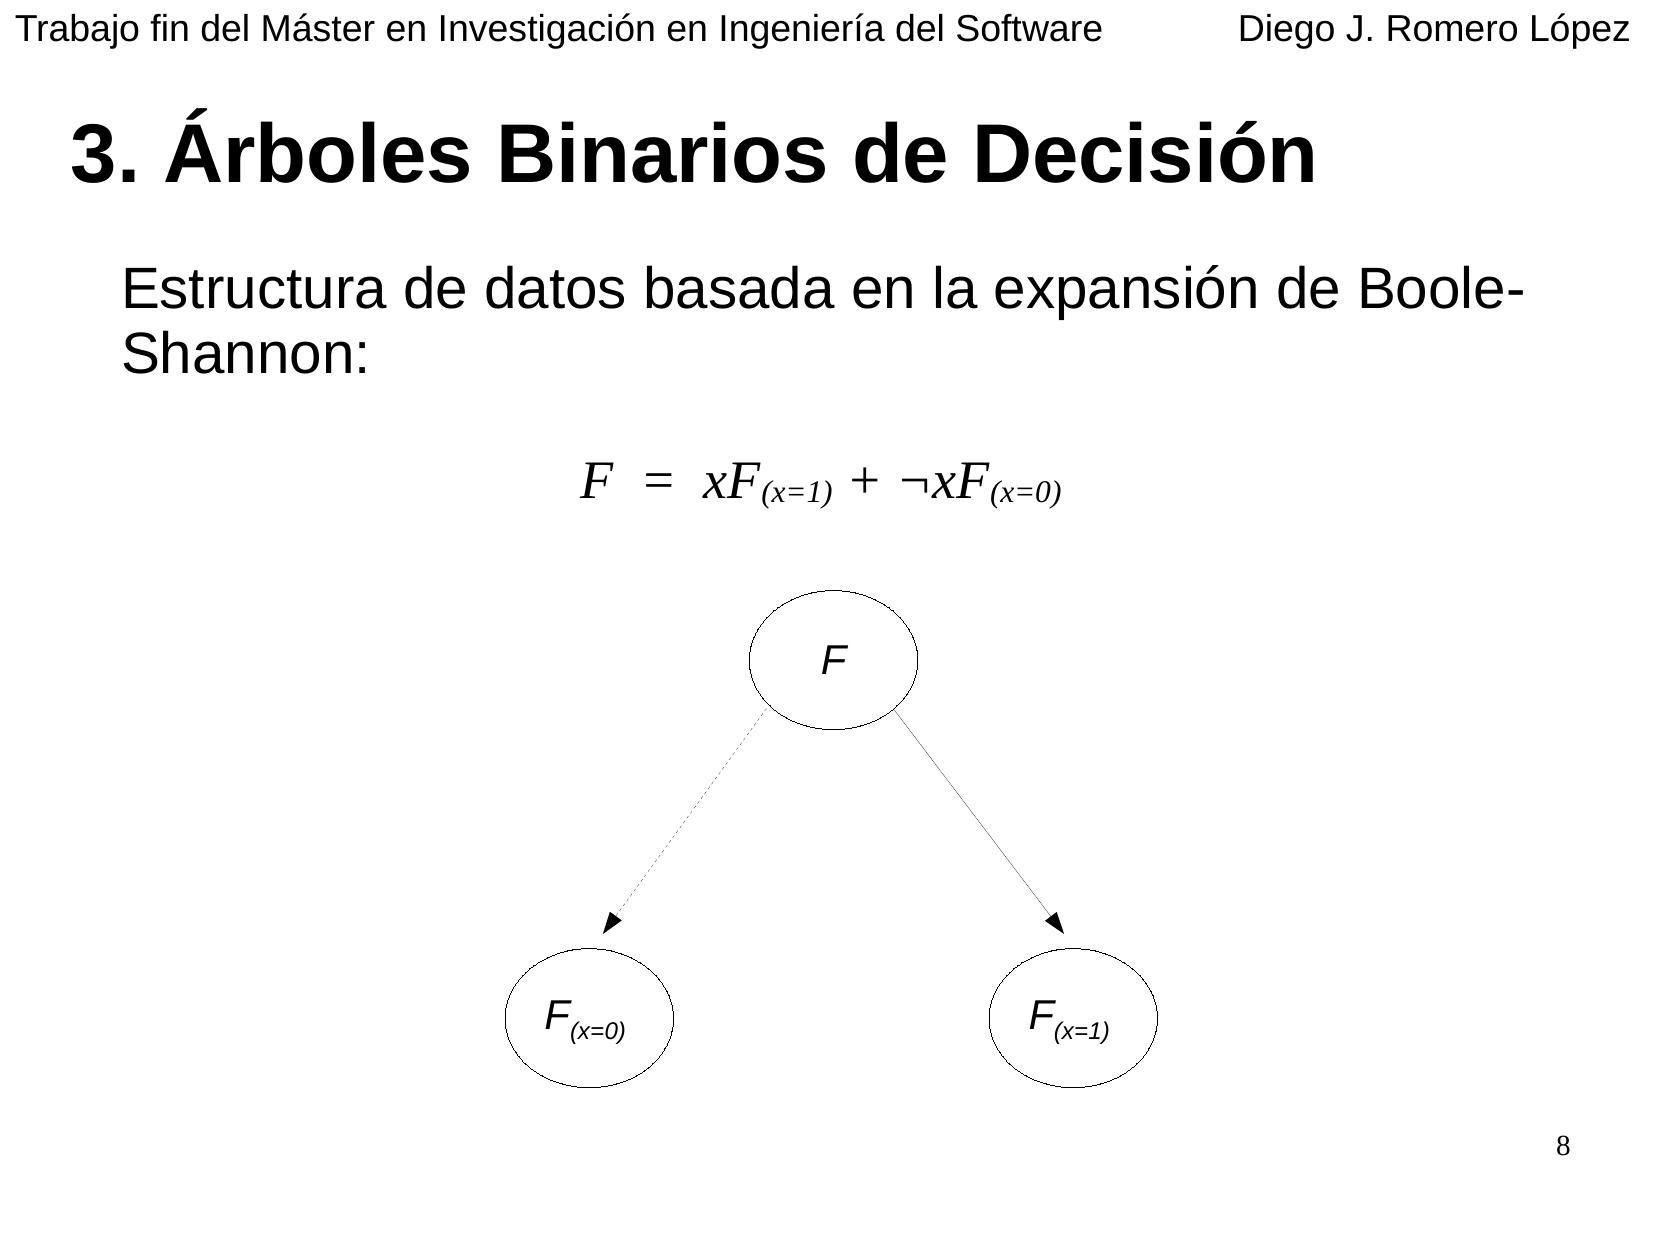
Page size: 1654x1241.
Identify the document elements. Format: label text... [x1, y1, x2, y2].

text_box F [749, 590, 918, 730]
text_box 3. Árboles Binarios de Decisión [70, 60, 1394, 154]
text_box F(x=1) [989, 948, 1158, 1088]
text_box F(x=0) [505, 948, 674, 1088]
text_box F = xF(x=1) + ¬xF(x=0) [118, 442, 1524, 536]
text_box Estructura de datos basada en la expansión de Boole-Shannon: [70, 248, 1570, 380]
